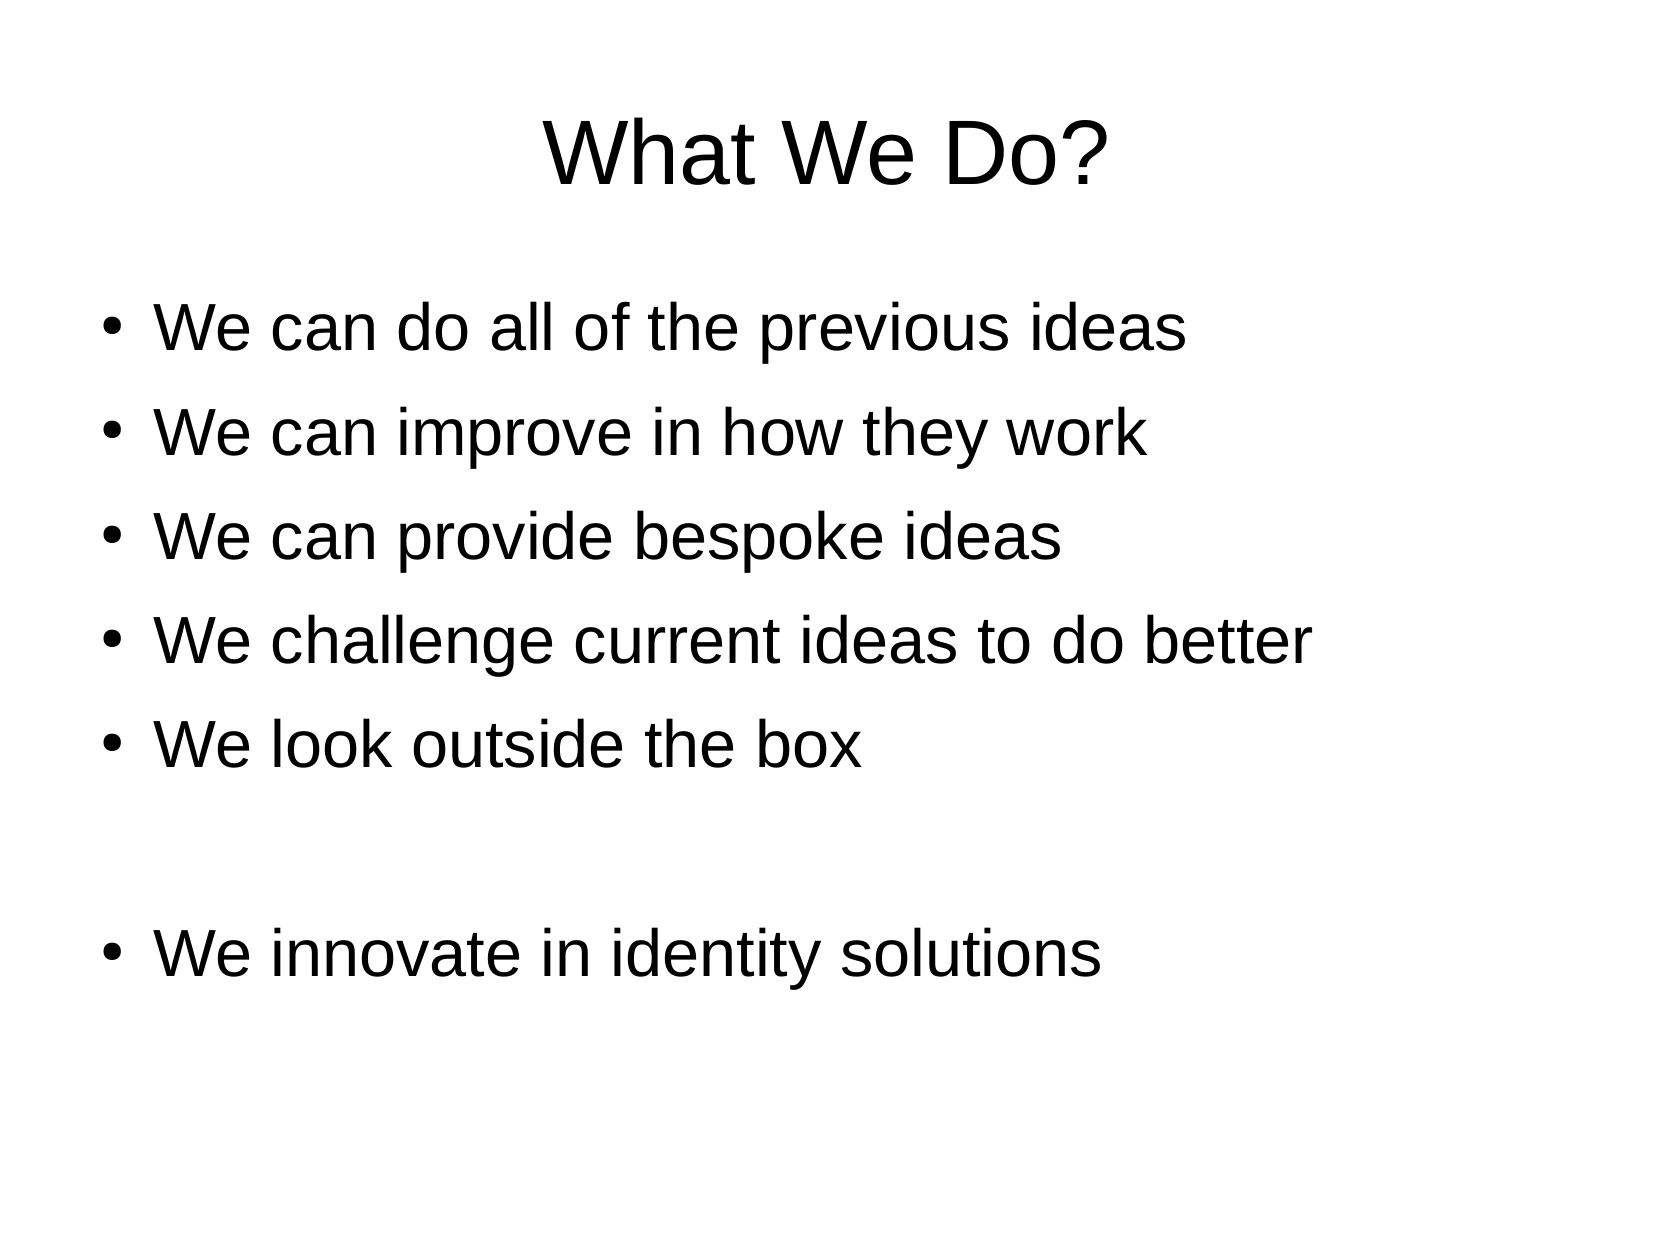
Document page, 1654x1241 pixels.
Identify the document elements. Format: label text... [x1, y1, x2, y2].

title What We Do? [82, 49, 1571, 257]
list We can do all of the previous ideas We can improve in how they work We can provide bespoke ideas We challenge current ideas to do better We look outside the box We innovate in identity solutions [82, 290, 1571, 1010]
